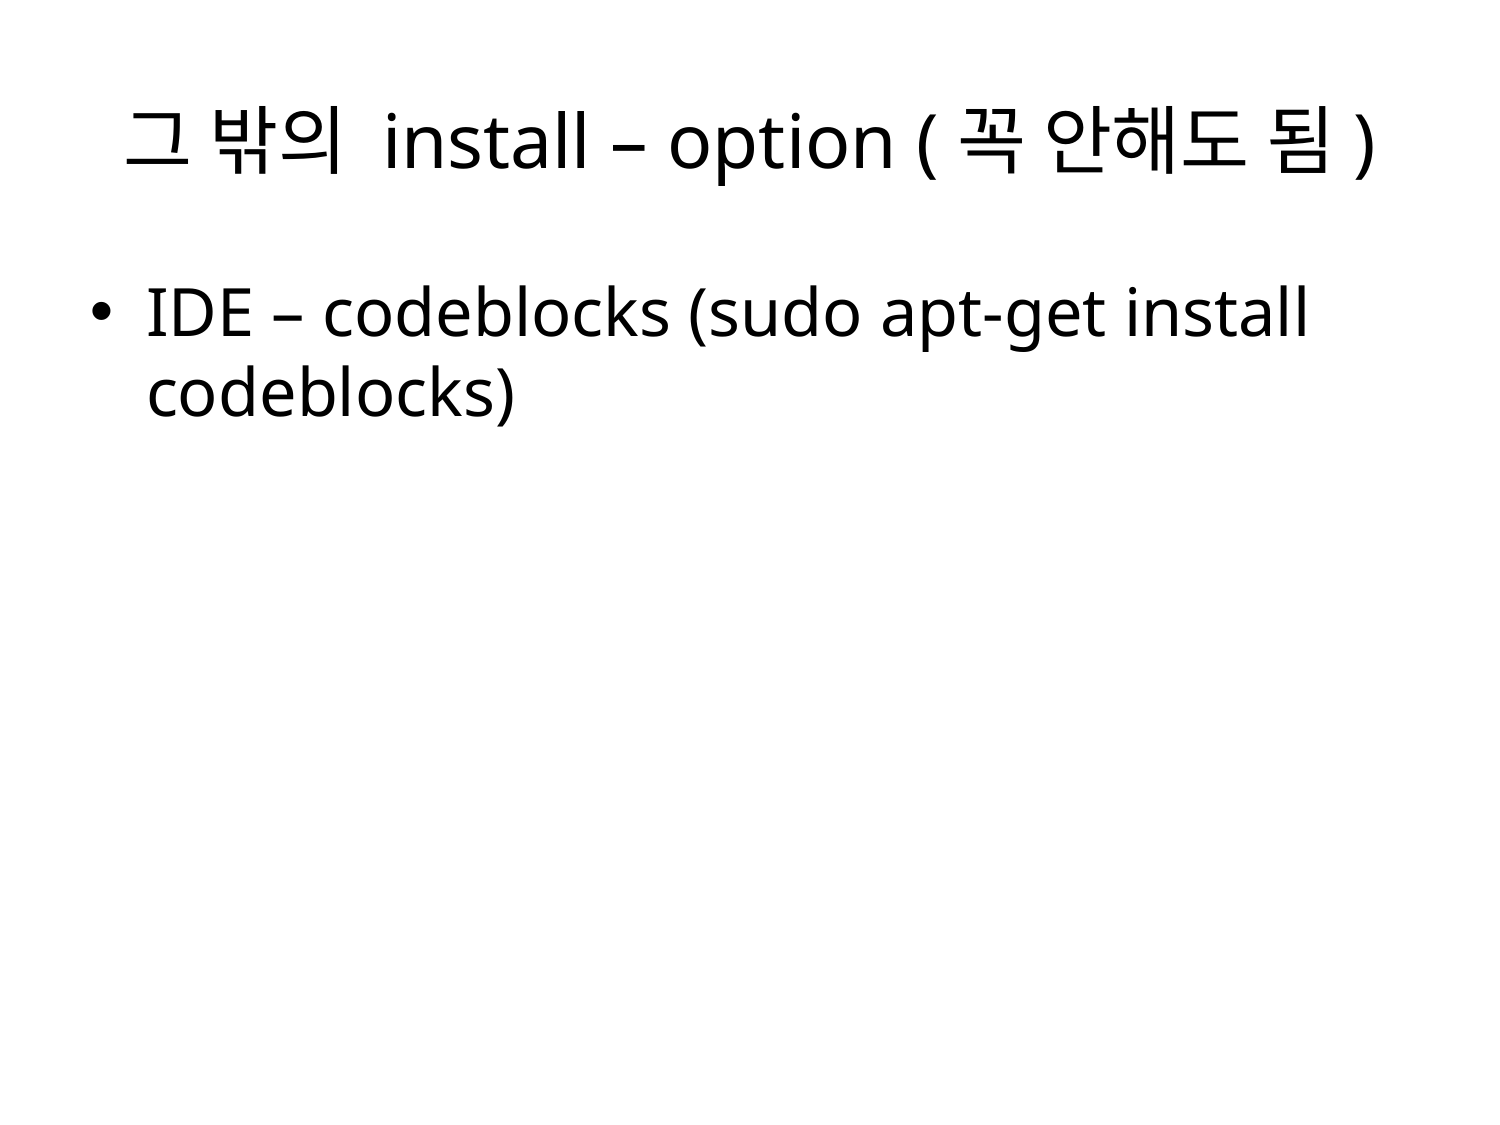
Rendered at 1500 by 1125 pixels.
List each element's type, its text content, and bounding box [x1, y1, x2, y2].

text_box IDE – codeblocks (sudo apt-get install codeblocks) [75, 262, 1425, 1005]
text_box 그 밖의 install – option (꼭 안해도 됨) [75, 45, 1425, 233]
